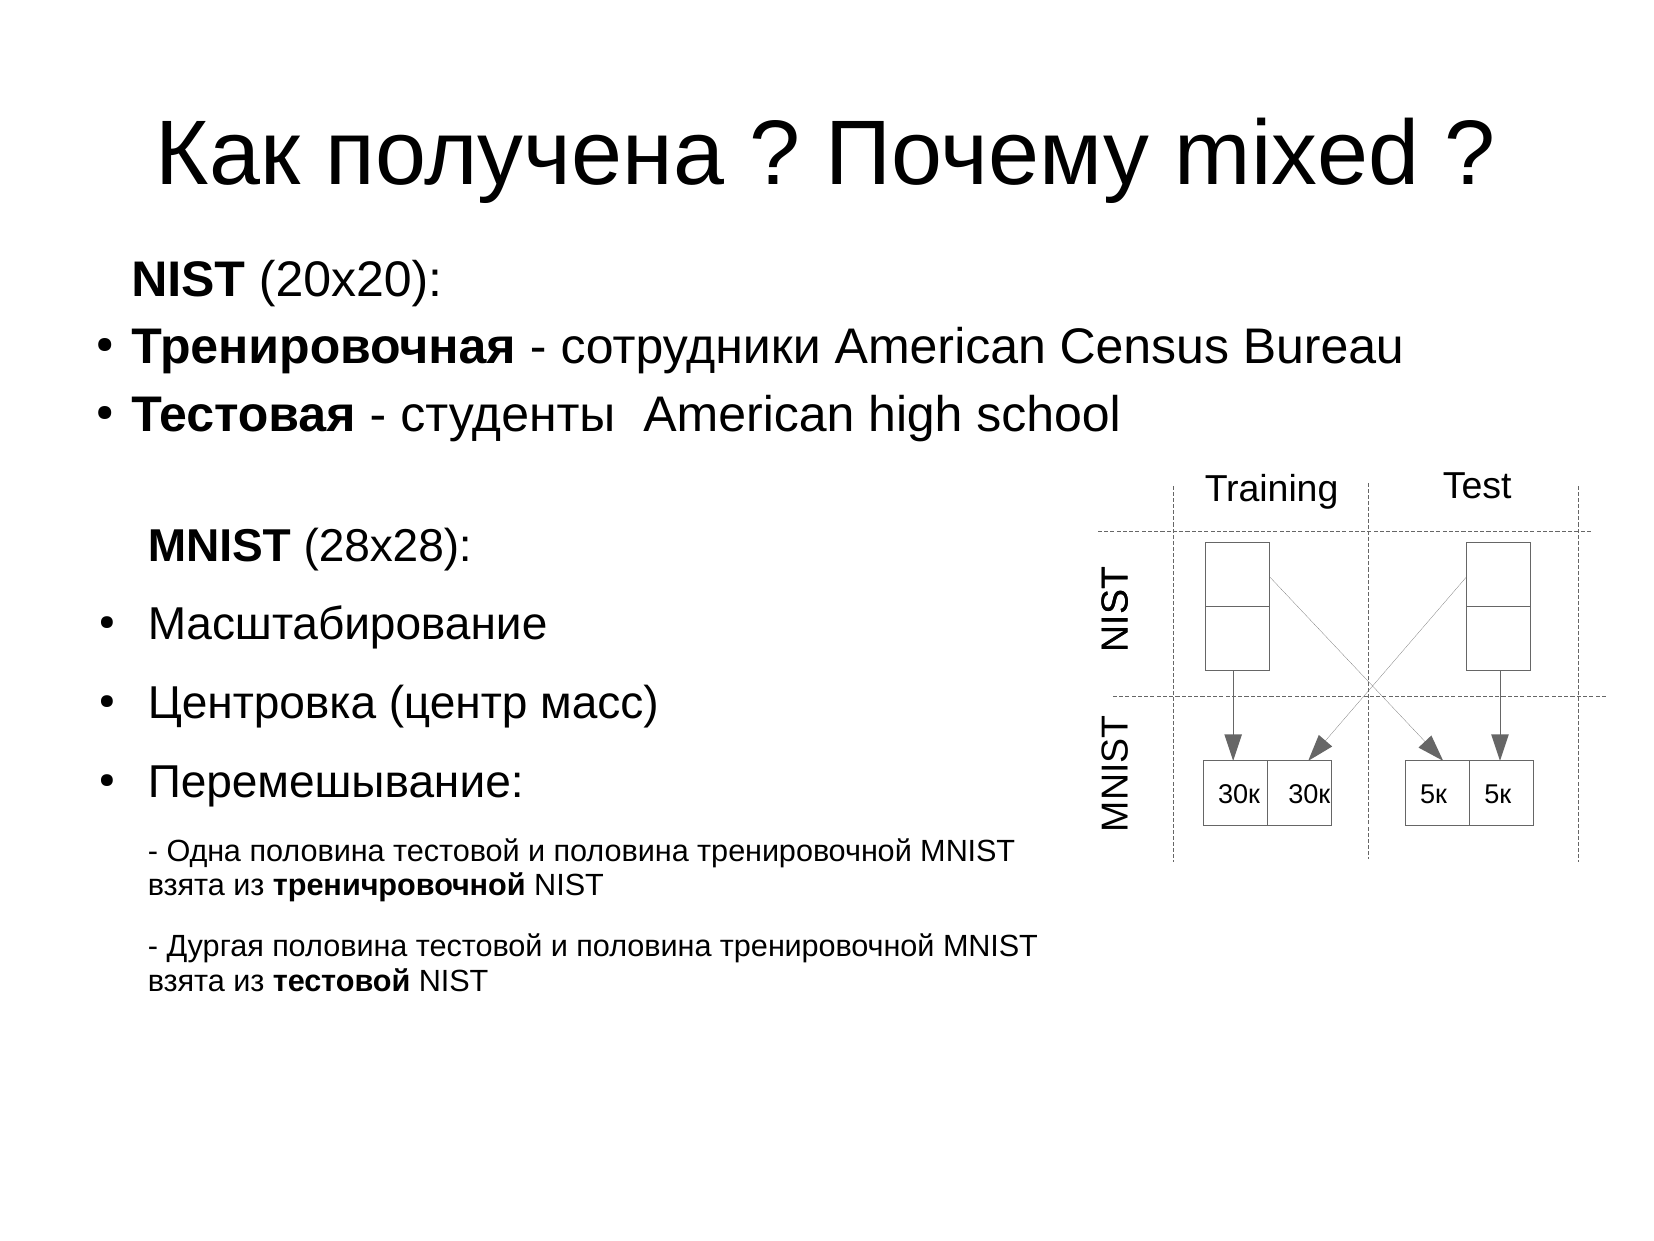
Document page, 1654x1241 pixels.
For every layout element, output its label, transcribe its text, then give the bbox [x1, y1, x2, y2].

text_box [1466, 607, 1531, 671]
text_box Test [1428, 456, 1527, 514]
text_box NIST [1086, 551, 1144, 667]
text_box [1405, 760, 1469, 826]
text_box [1268, 817, 1332, 826]
text_box [1470, 760, 1534, 826]
text_box [1205, 607, 1270, 671]
text_box [1268, 760, 1332, 771]
text_box MNIST [1086, 700, 1144, 847]
title Как получена ? Почему mixed ? [82, 49, 1571, 257]
text_box [1466, 542, 1531, 606]
text_box [1205, 542, 1270, 606]
text_box [1203, 760, 1267, 771]
list MNIST (28x28): Масштабирование Центровка (центр масс) Перемешывание: - Одна половина тестовой и половина тренировочной MNIST взята из треничровочной NIST - Дургая половина тестовой и половина тренировочной MNIST взята из тестовой NIST [82, 519, 1066, 1000]
text_box 5к [1469, 771, 1526, 817]
text_box 30к [1273, 771, 1345, 817]
title NIST (20x20): Тренировочная - сотрудники American Census Bureau Тестовая - студенты American high school [95, 242, 1585, 451]
text_box 30к [1203, 771, 1273, 817]
text_box 5к [1405, 771, 1462, 817]
text_box Training [1190, 460, 1354, 517]
text_box [1203, 817, 1267, 826]
